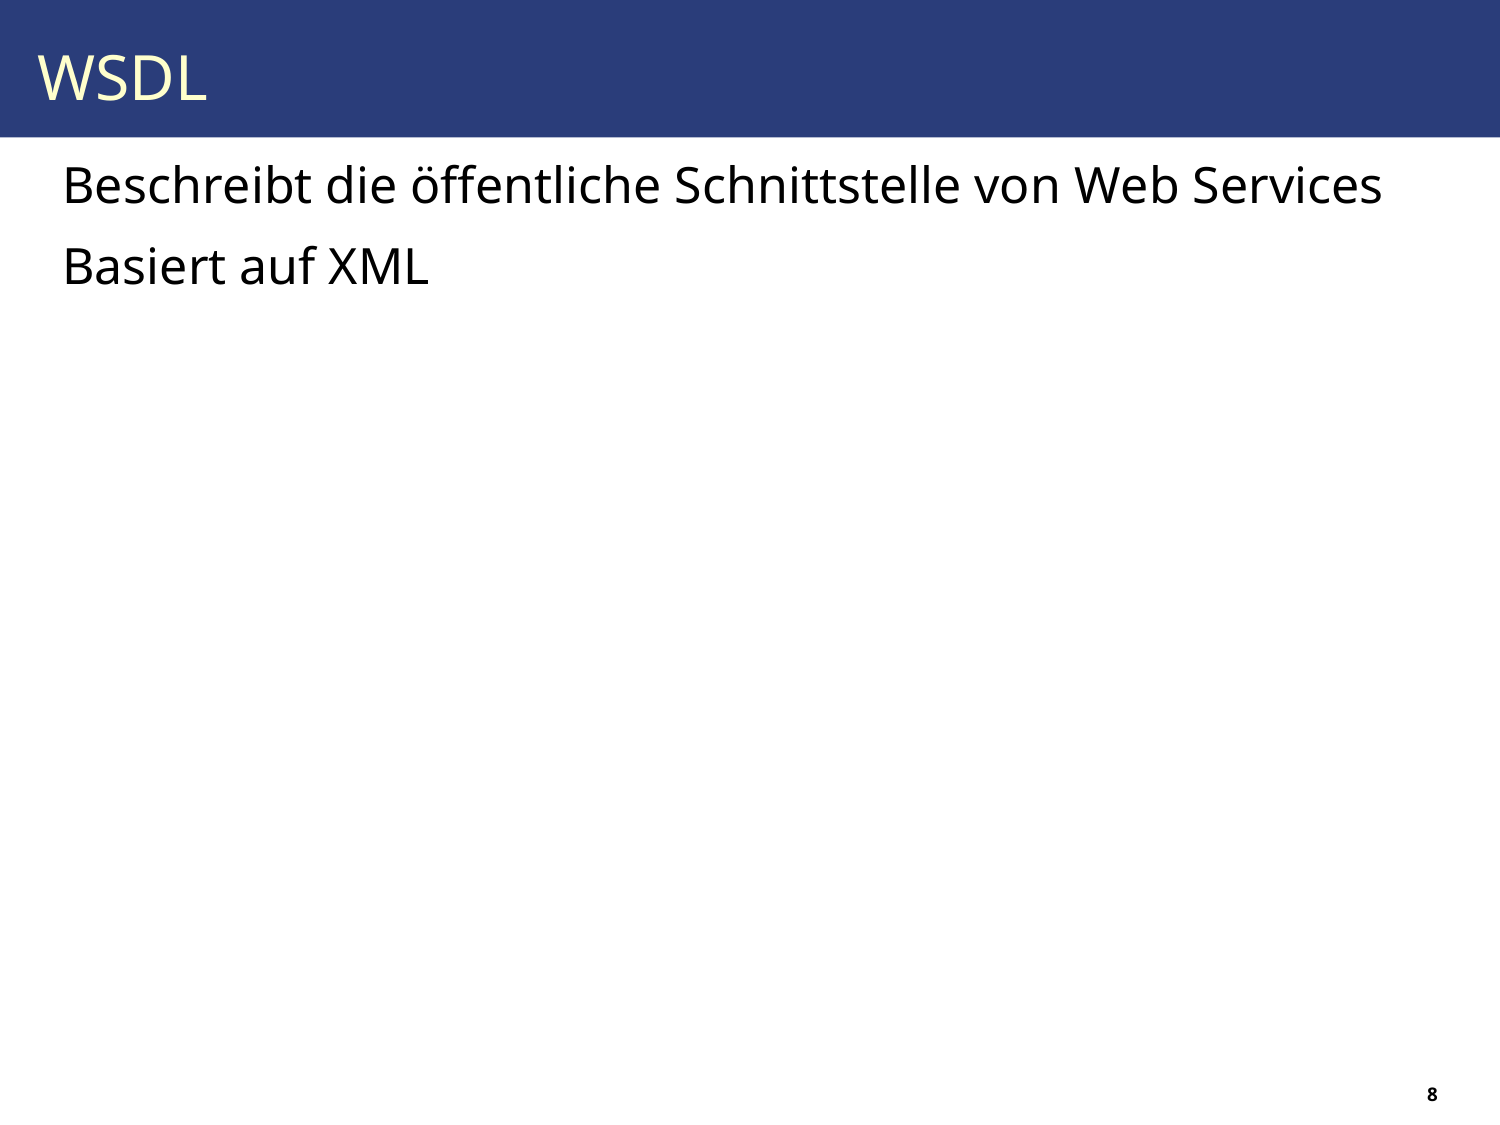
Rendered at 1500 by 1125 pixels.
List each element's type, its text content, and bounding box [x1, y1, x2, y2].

text_box <Nummer> [1412, 1077, 1500, 1117]
text_box WSDL [37, 0, 1476, 151]
list Beschreibt die öffentliche Schnittstelle von Web Services Basiert auf XML [62, 149, 1449, 1072]
